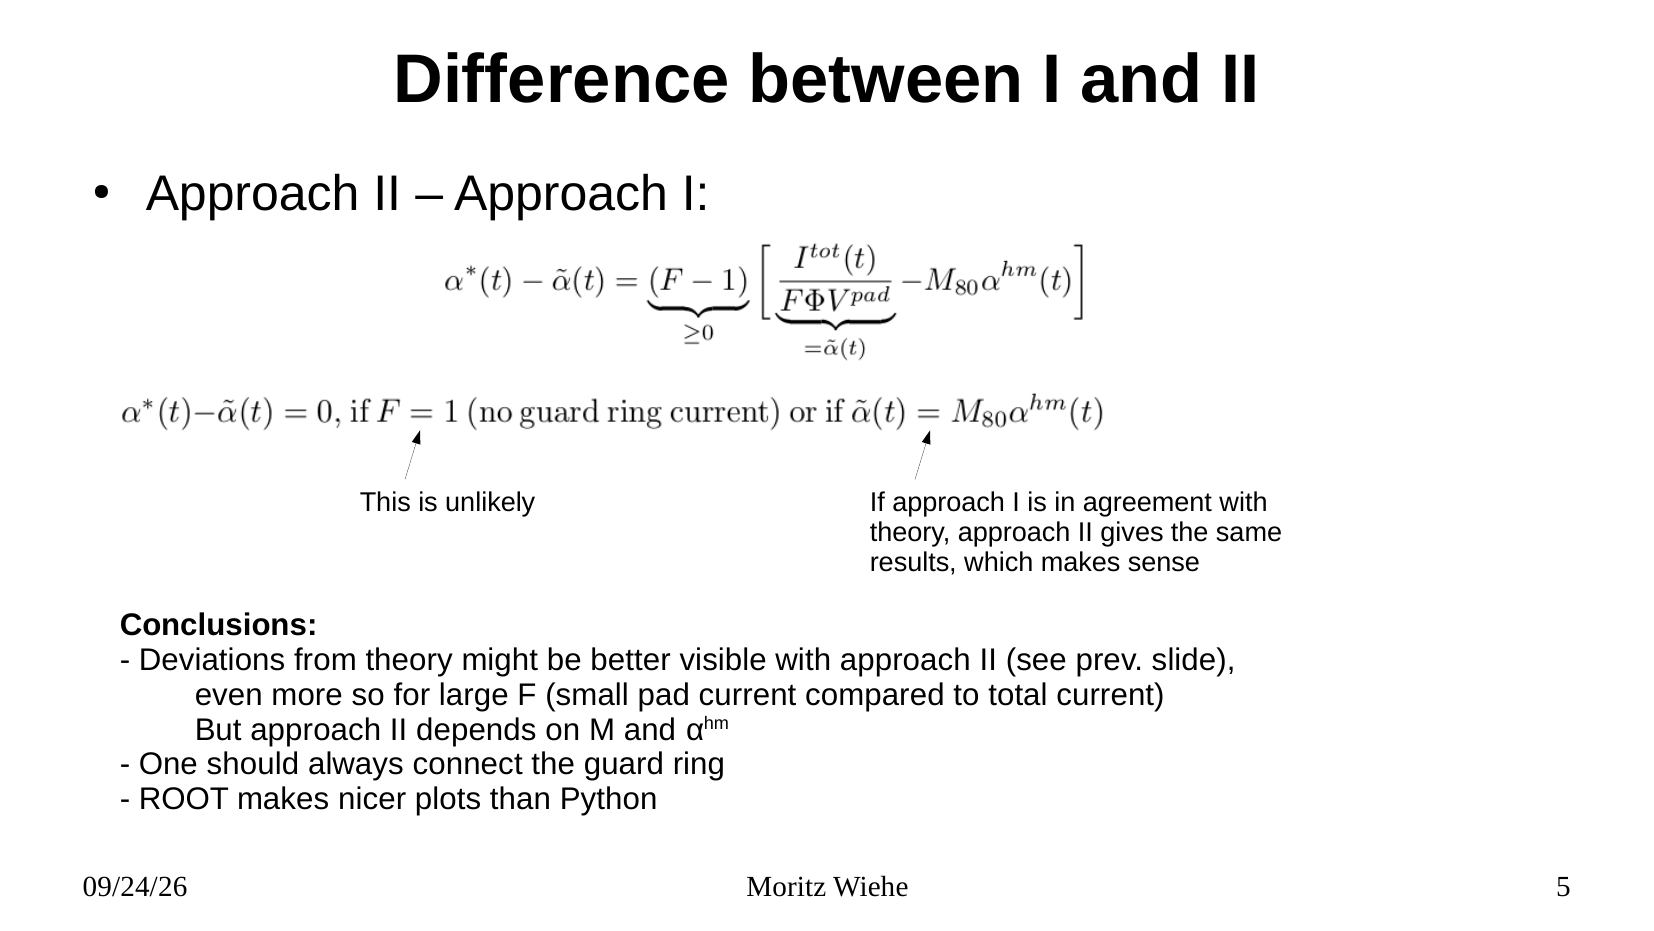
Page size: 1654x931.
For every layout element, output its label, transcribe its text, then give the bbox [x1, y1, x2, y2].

picture [435, 239, 1091, 365]
text_box This is unlikely [345, 479, 601, 525]
text_box If approach I is in agreement with theory, approach II gives the same results, which makes sense [855, 479, 1306, 586]
text_box Conclusions: - Deviations from theory might be better visible with approach II (see prev. slide), even more so for large F (small pad current compared to total current) But approach II depends on M and αhm - One should always connect the guard ring - ROOT makes nicer plots than Python [105, 600, 1516, 824]
title Difference between I and II [82, 37, 1571, 121]
list Approach II – Approach I: [75, 165, 1564, 705]
picture [120, 389, 1107, 434]
